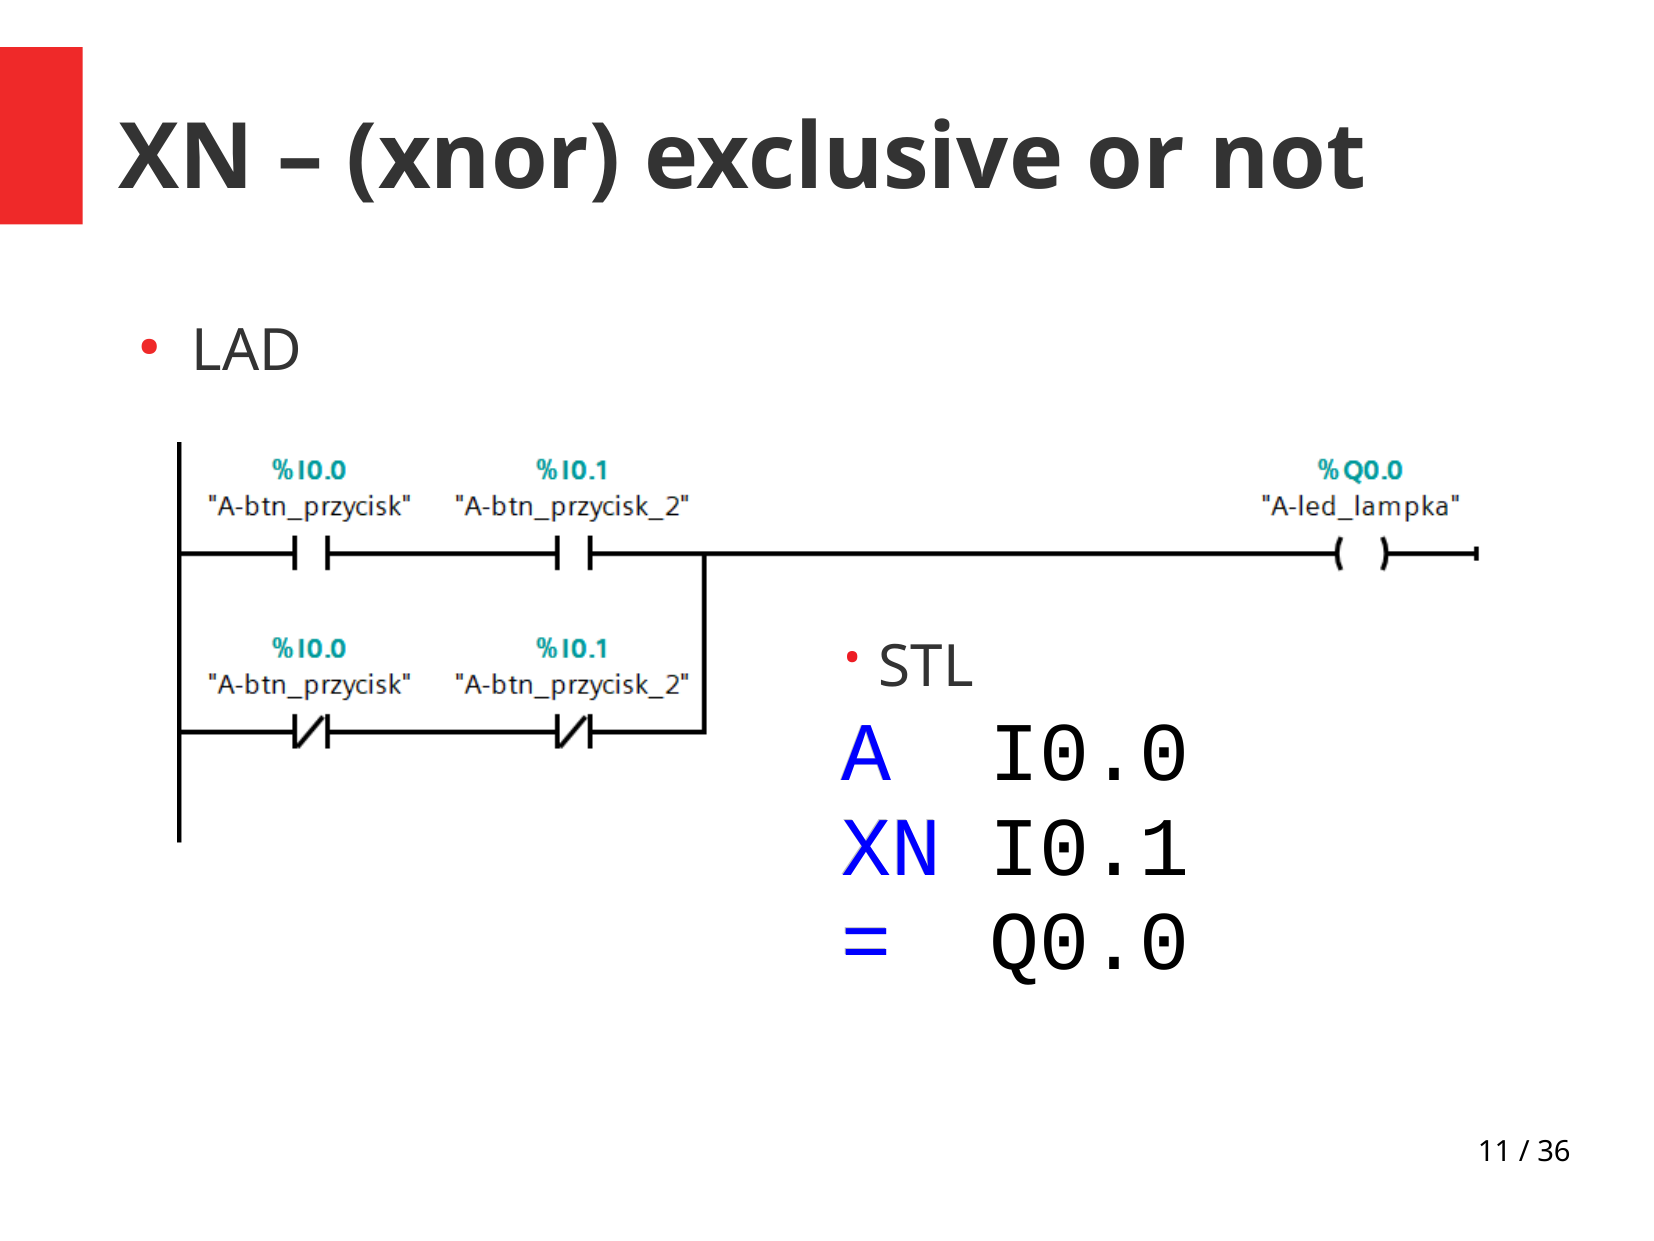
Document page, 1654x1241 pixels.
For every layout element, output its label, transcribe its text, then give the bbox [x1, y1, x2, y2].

text_box · STL A I0.0 XN I0.1 = Q0.0 [826, 590, 1205, 1002]
list LAD [121, 308, 1539, 392]
title XN – (xnor) exclusive or not [118, 49, 1571, 257]
picture [177, 442, 1490, 850]
